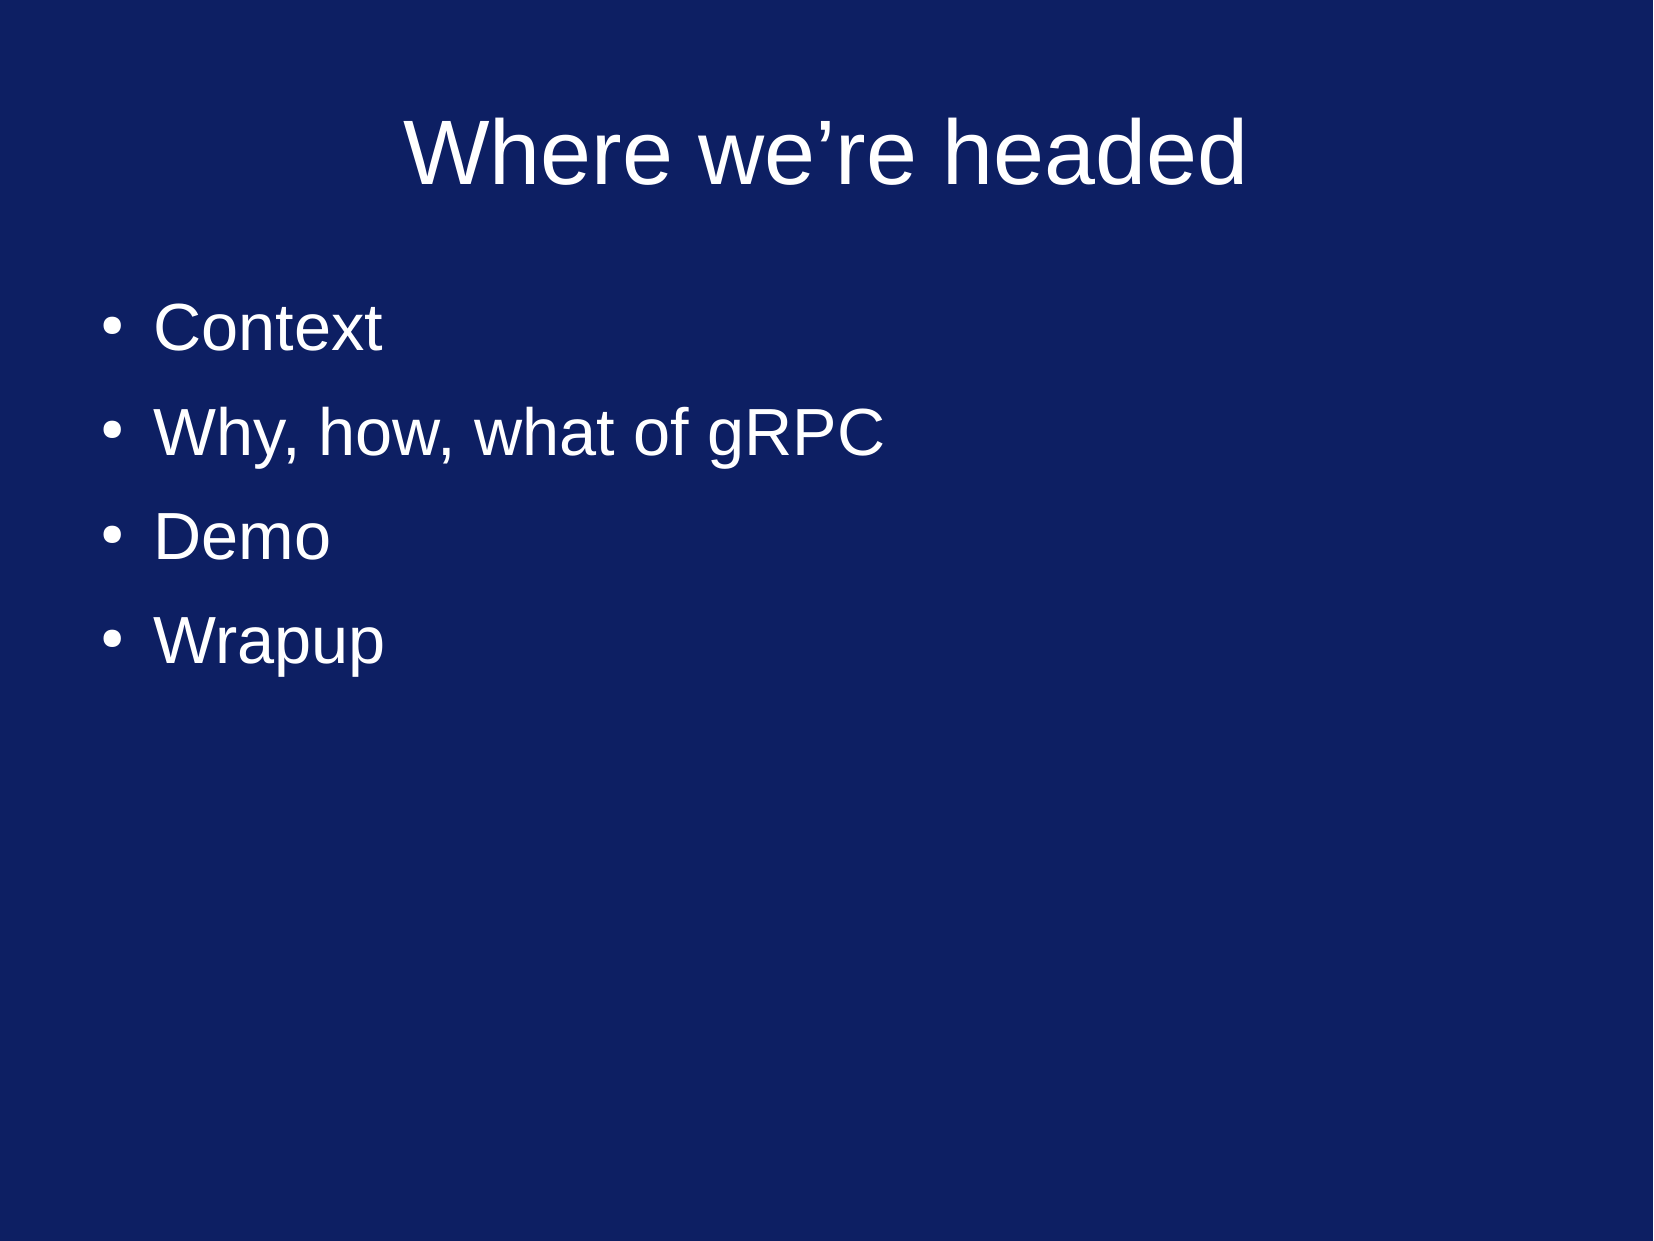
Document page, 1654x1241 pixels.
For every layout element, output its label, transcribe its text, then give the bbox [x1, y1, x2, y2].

list Context Why, how, what of gRPC Demo Wrapup [82, 290, 1571, 1010]
title Where we’re headed [82, 49, 1571, 257]
